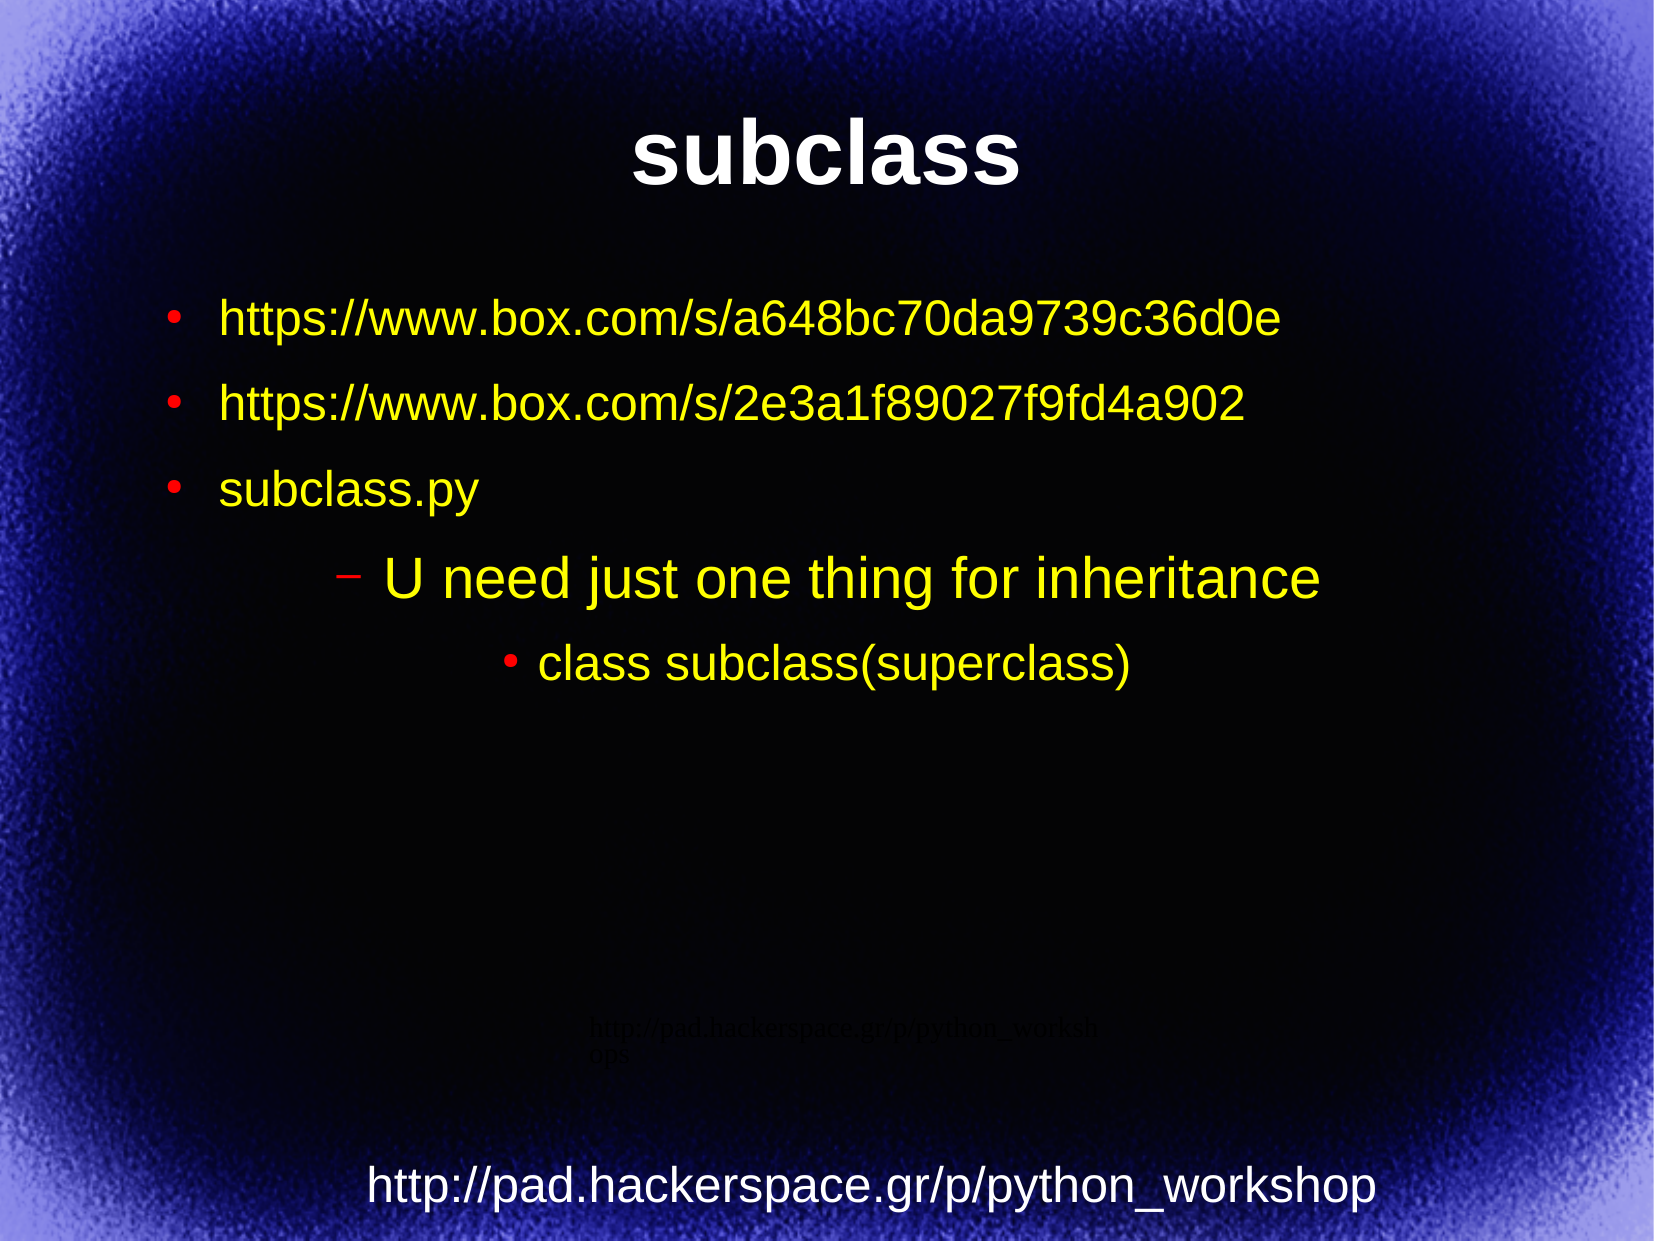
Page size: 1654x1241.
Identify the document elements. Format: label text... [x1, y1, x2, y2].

list https://www.box.com/s/a648bc70da9739c36d0e https://www.box.com/s/2e3a1f89027f9fd4a902 subclass.py U need just one thing for inheritance class subclass(superclass) [147, 290, 1506, 1178]
text_box http://pad.hackerspace.gr/p/python_workshop [366, 1157, 1379, 1214]
title subclass [147, 49, 1506, 257]
picture [0, 0, 1654, 1241]
